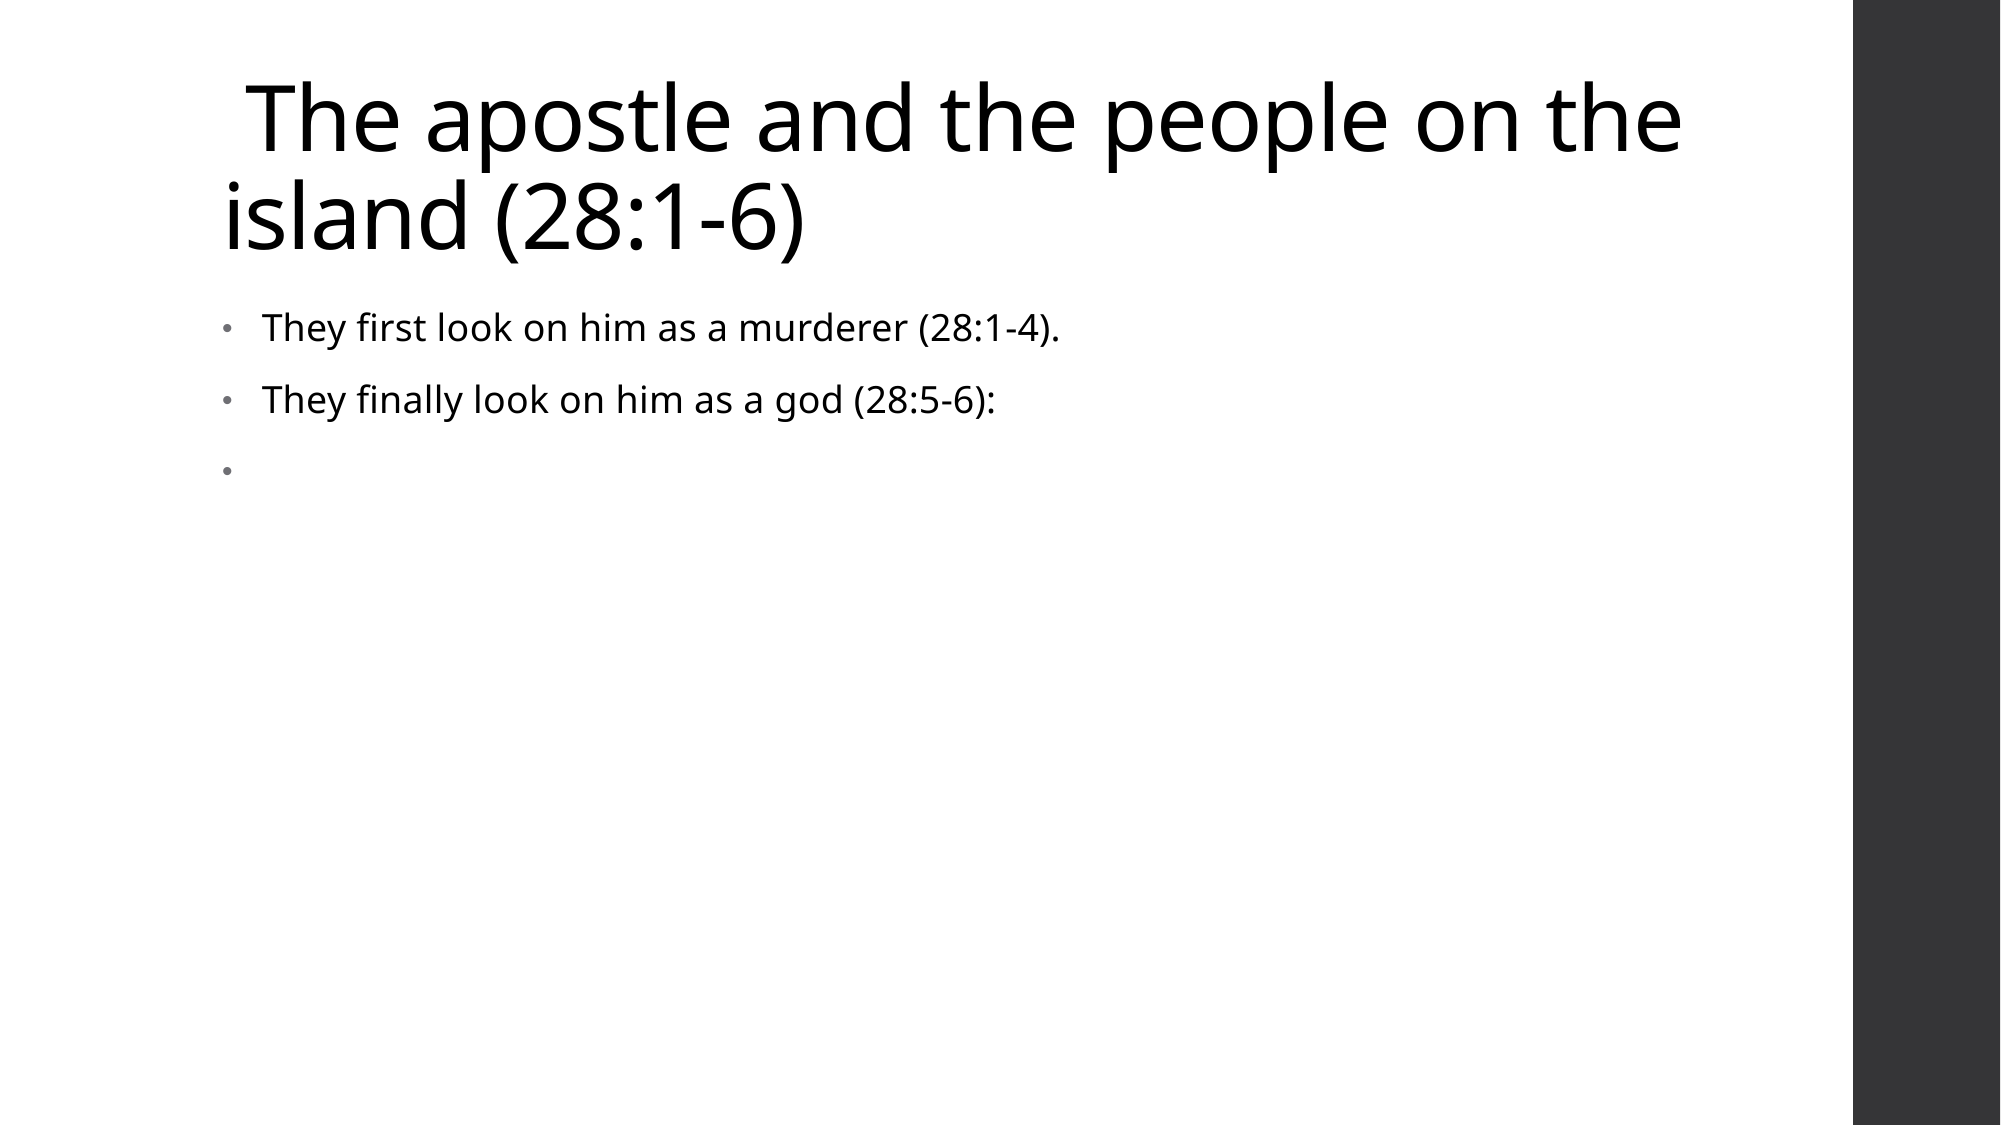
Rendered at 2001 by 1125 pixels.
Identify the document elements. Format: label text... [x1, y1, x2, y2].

title The apostle and the people on the island (28:1-6) [206, 60, 1797, 278]
list They first look on him as a murderer (28:1-4). They finally look on him as a god (28:5-6): [206, 299, 1617, 1014]
